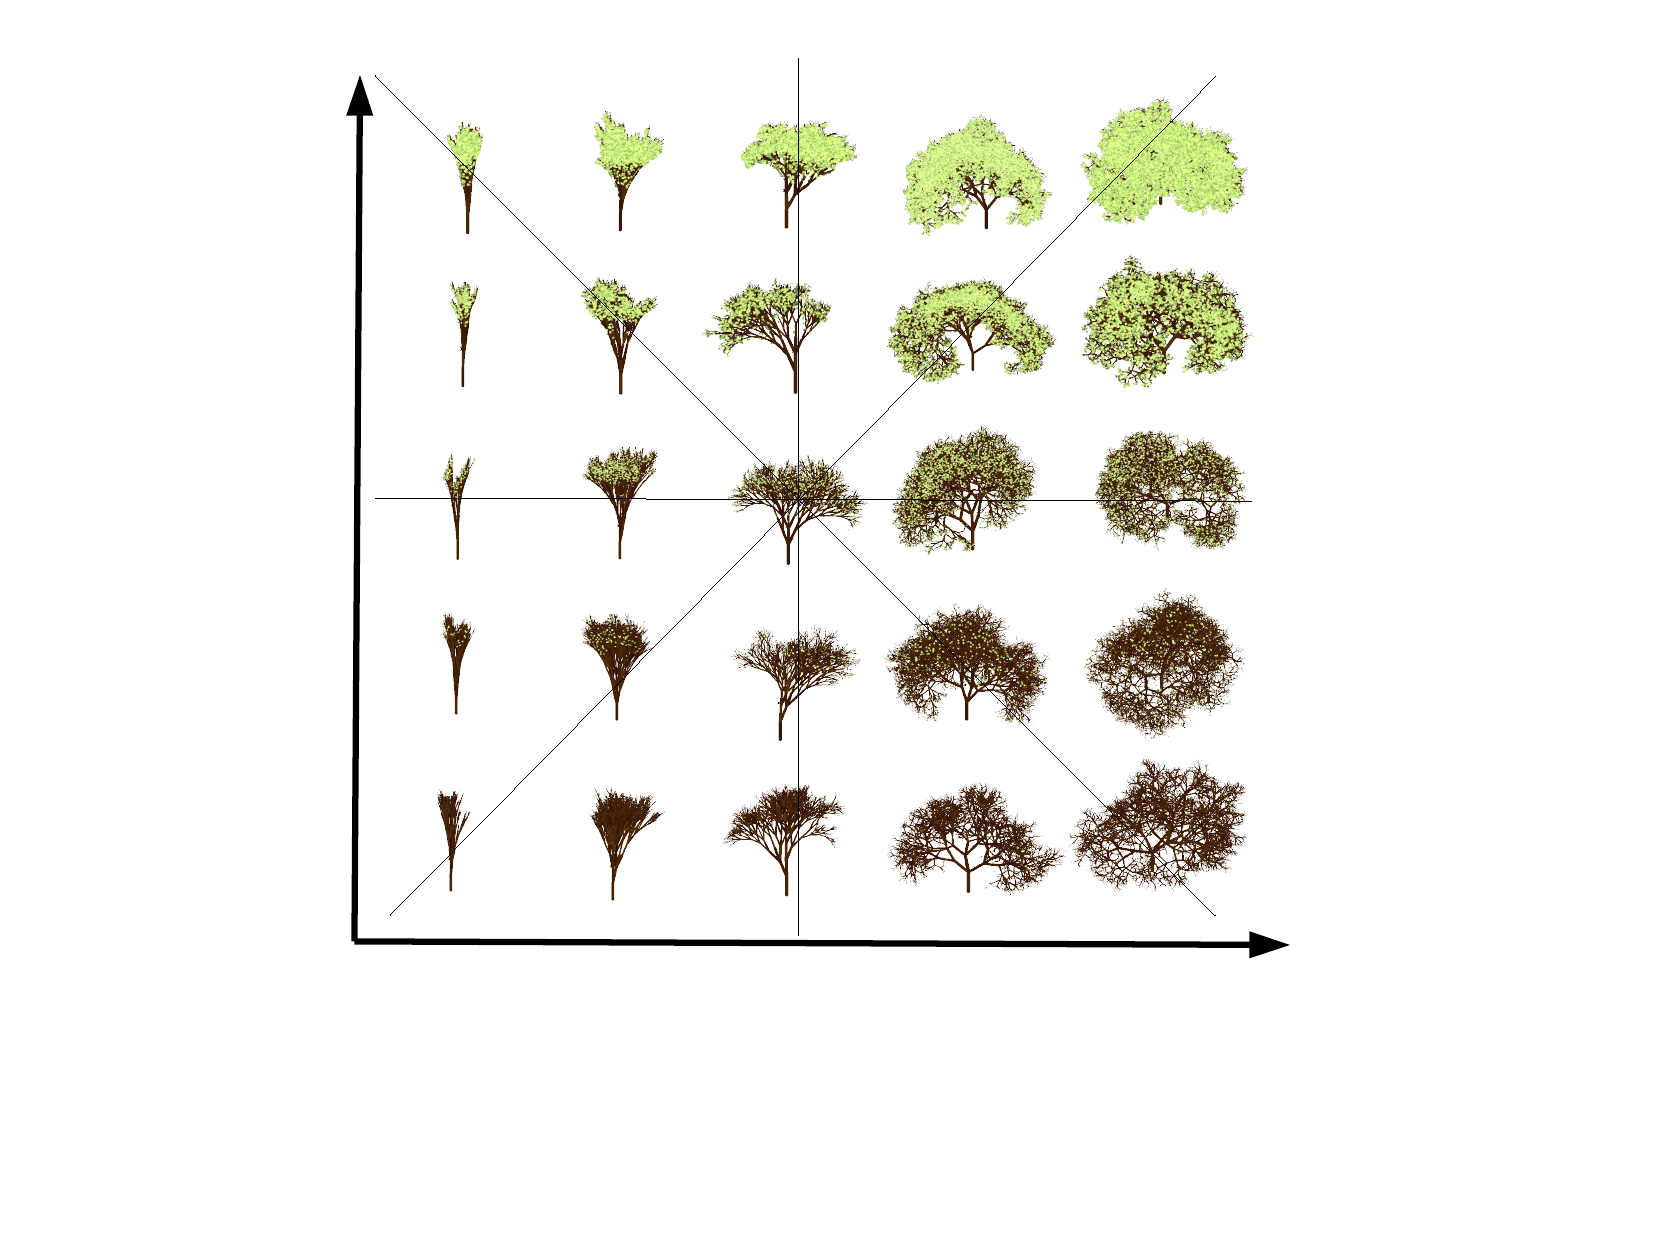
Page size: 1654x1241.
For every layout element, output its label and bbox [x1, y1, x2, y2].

picture [382, 499, 532, 603]
picture [382, 449, 532, 498]
picture [367, 76, 1276, 940]
